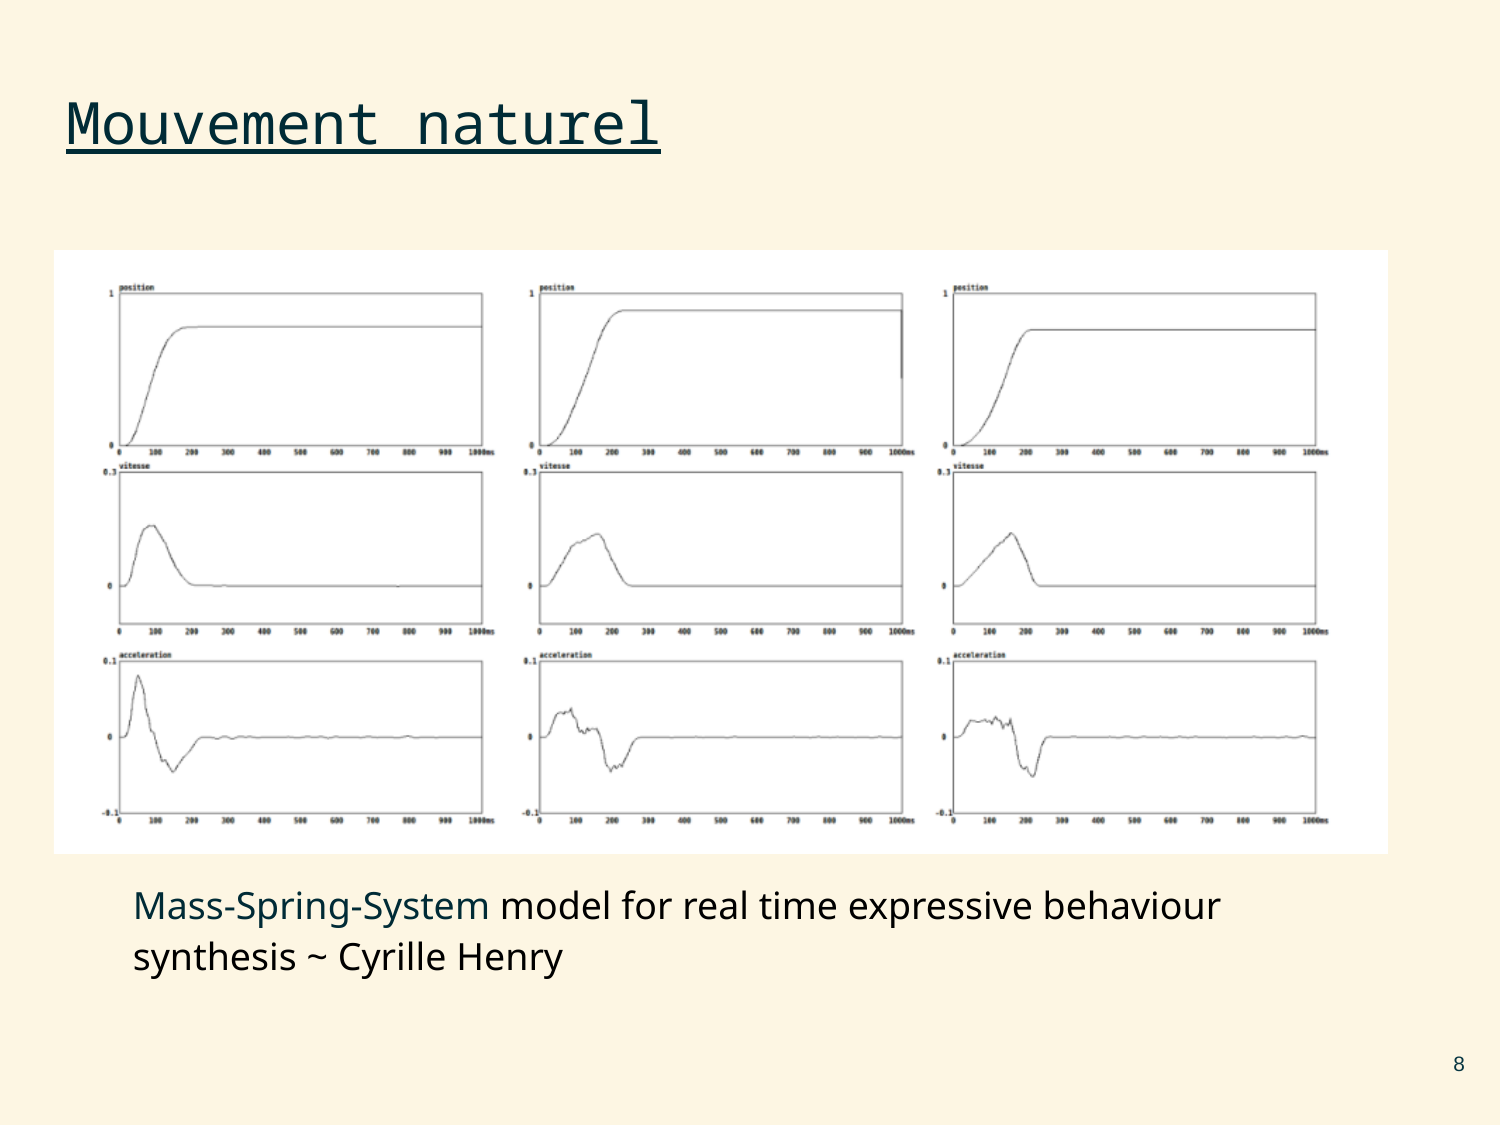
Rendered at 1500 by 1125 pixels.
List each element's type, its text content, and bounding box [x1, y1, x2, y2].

title Mouvement naturel [51, 71, 1449, 197]
text_box Mass-Spring-System model for real time expressive behaviour synthesis ~ Cyrille Henry [118, 872, 1389, 1004]
slide_number <numéro> [1389, 1019, 1480, 1106]
picture [53, 250, 1388, 854]
